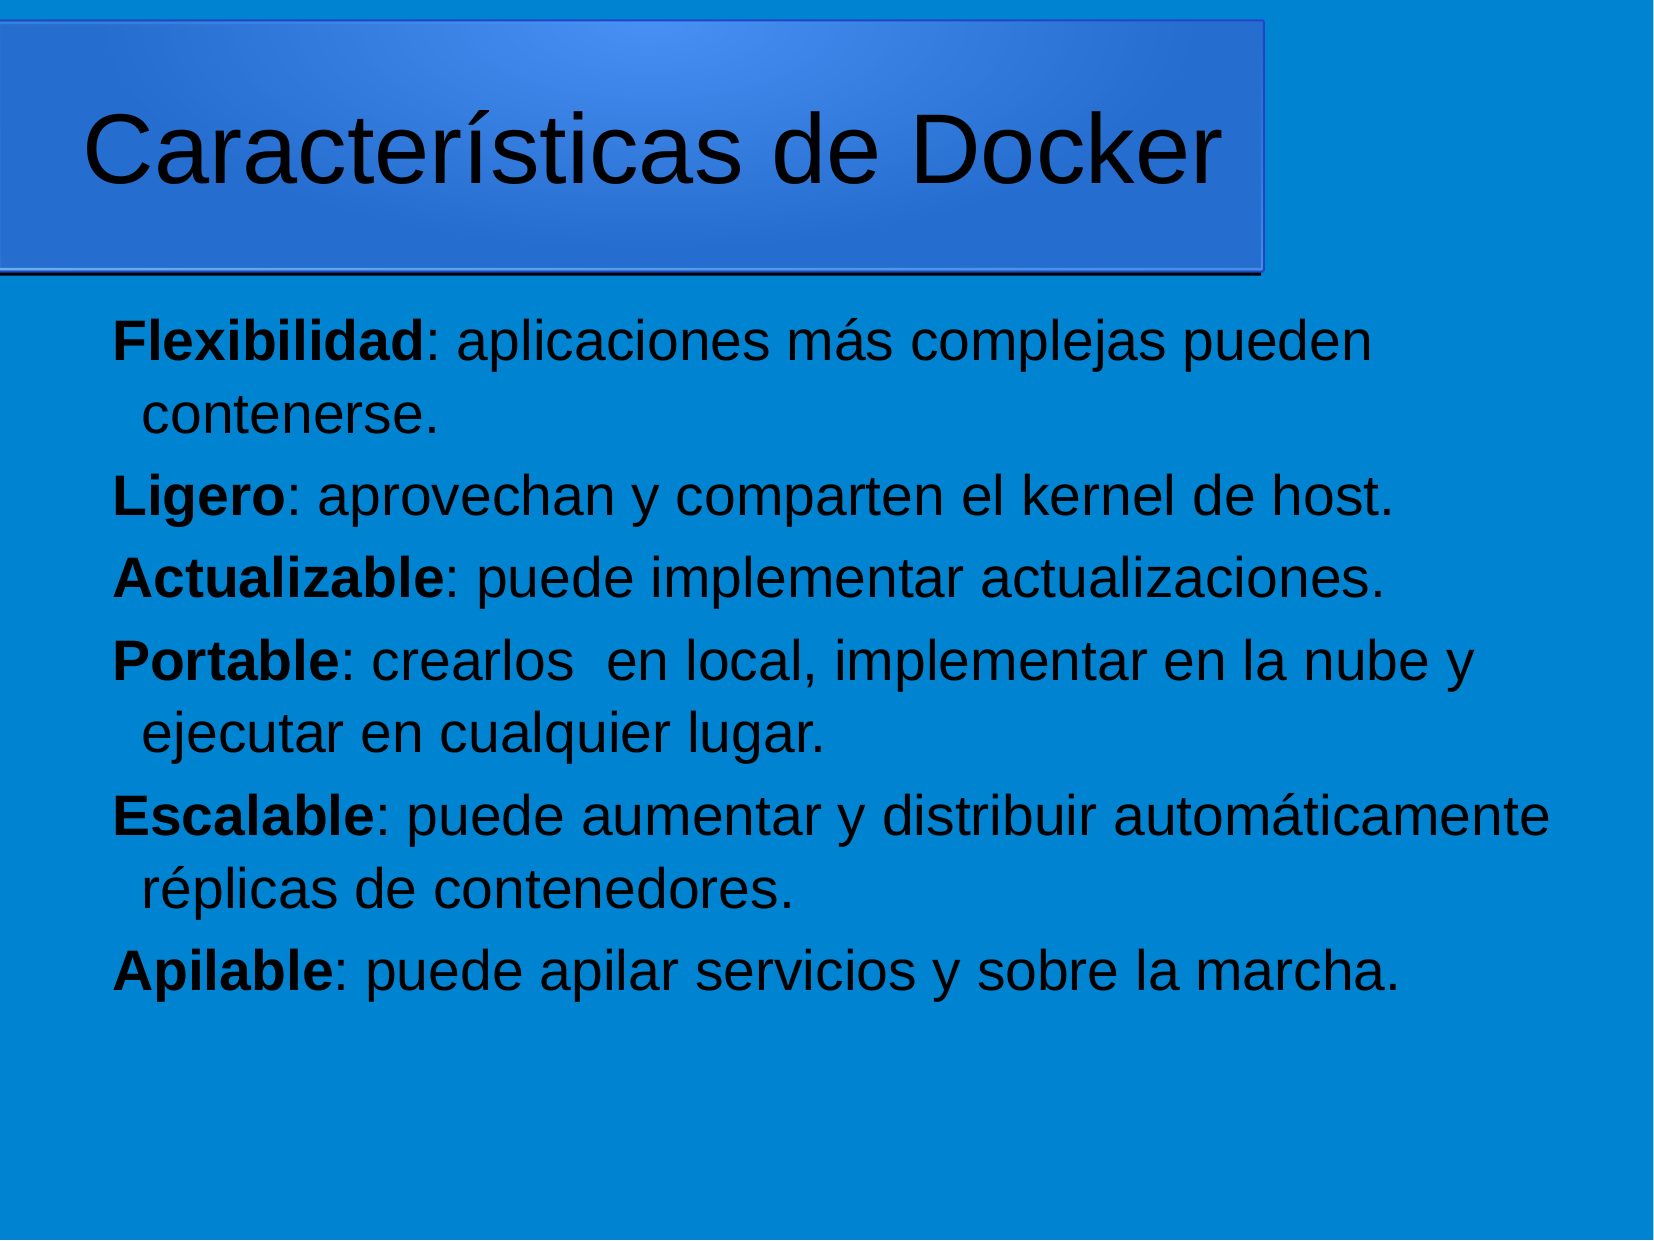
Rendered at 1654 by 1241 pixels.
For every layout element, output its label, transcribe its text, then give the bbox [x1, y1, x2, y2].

title Características de Docker [82, 47, 1235, 252]
list Flexibilidad: aplicaciones más complejas pueden contenerse. Ligero: aprovechan y comparten el kernel de host. Actualizable: puede implementar actualizaciones. Portable: crearlos en local, implementar en la nube y ejecutar en cualquier lugar. Escalable: puede aumentar y distribuir automáticamente réplicas de contenedores. Apilable: puede apilar servicios y sobre la marcha. [82, 299, 1571, 1019]
